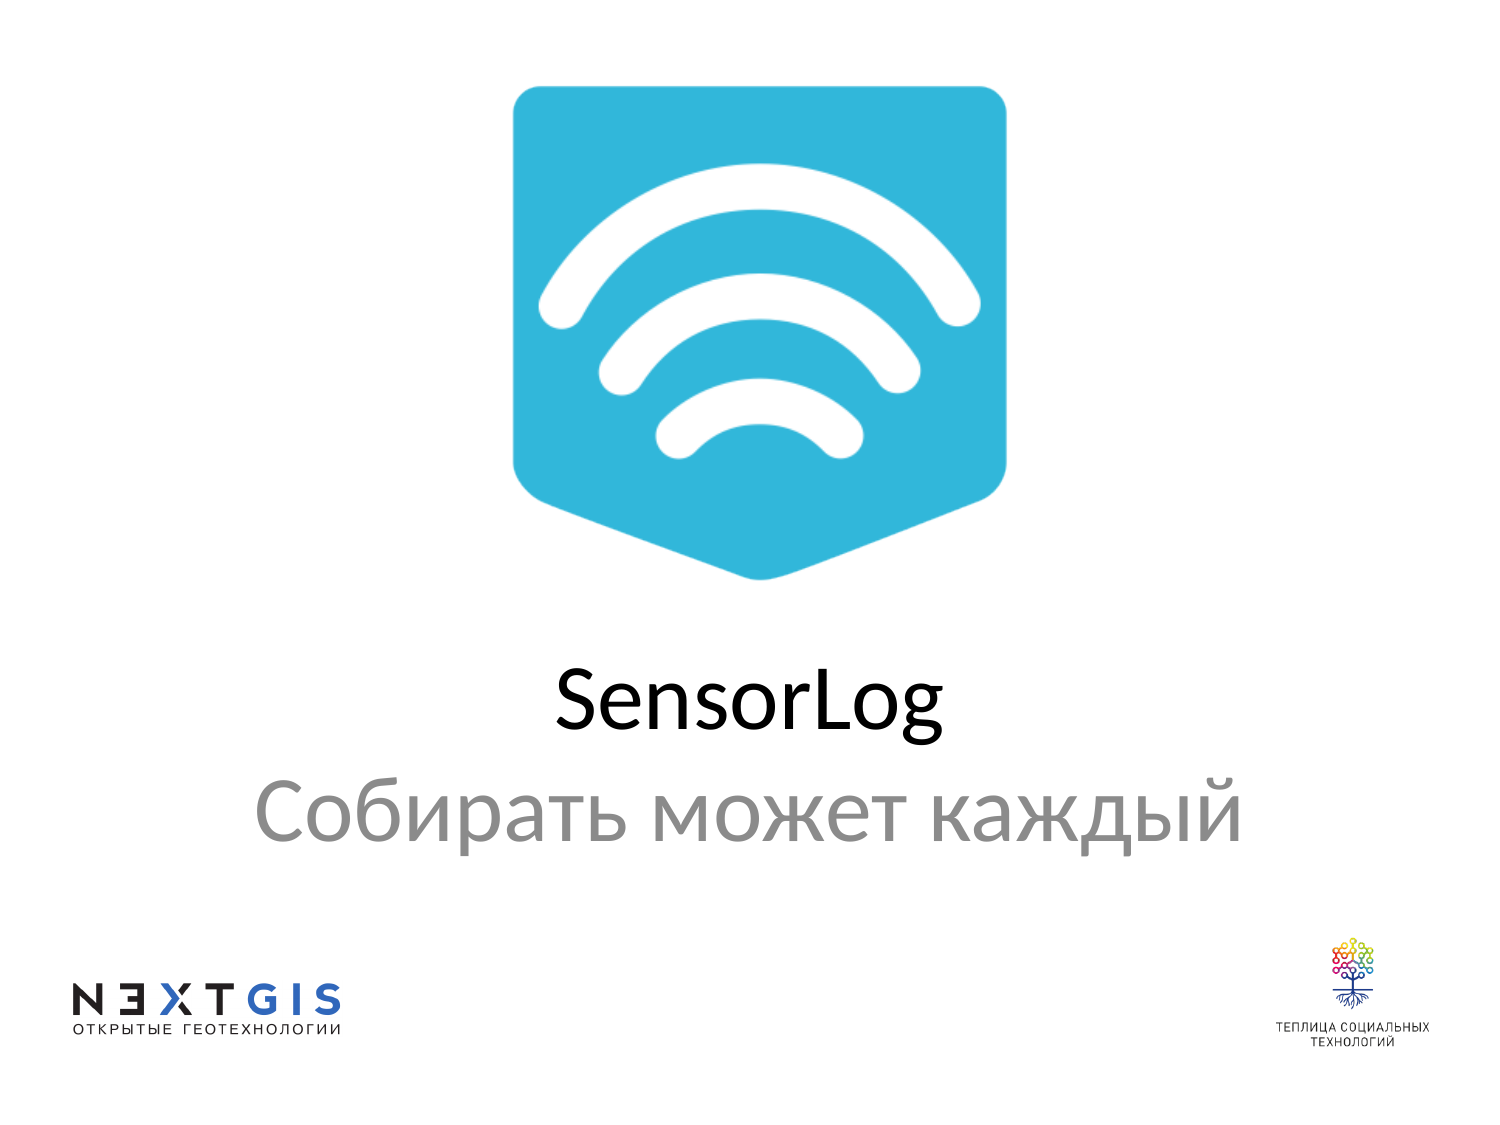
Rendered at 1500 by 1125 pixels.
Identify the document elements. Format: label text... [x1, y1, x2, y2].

text_box SensorLog Собирать может каждый [225, 628, 1275, 916]
picture [508, 83, 1012, 584]
picture [1276, 915, 1429, 1069]
picture [70, 980, 343, 1037]
